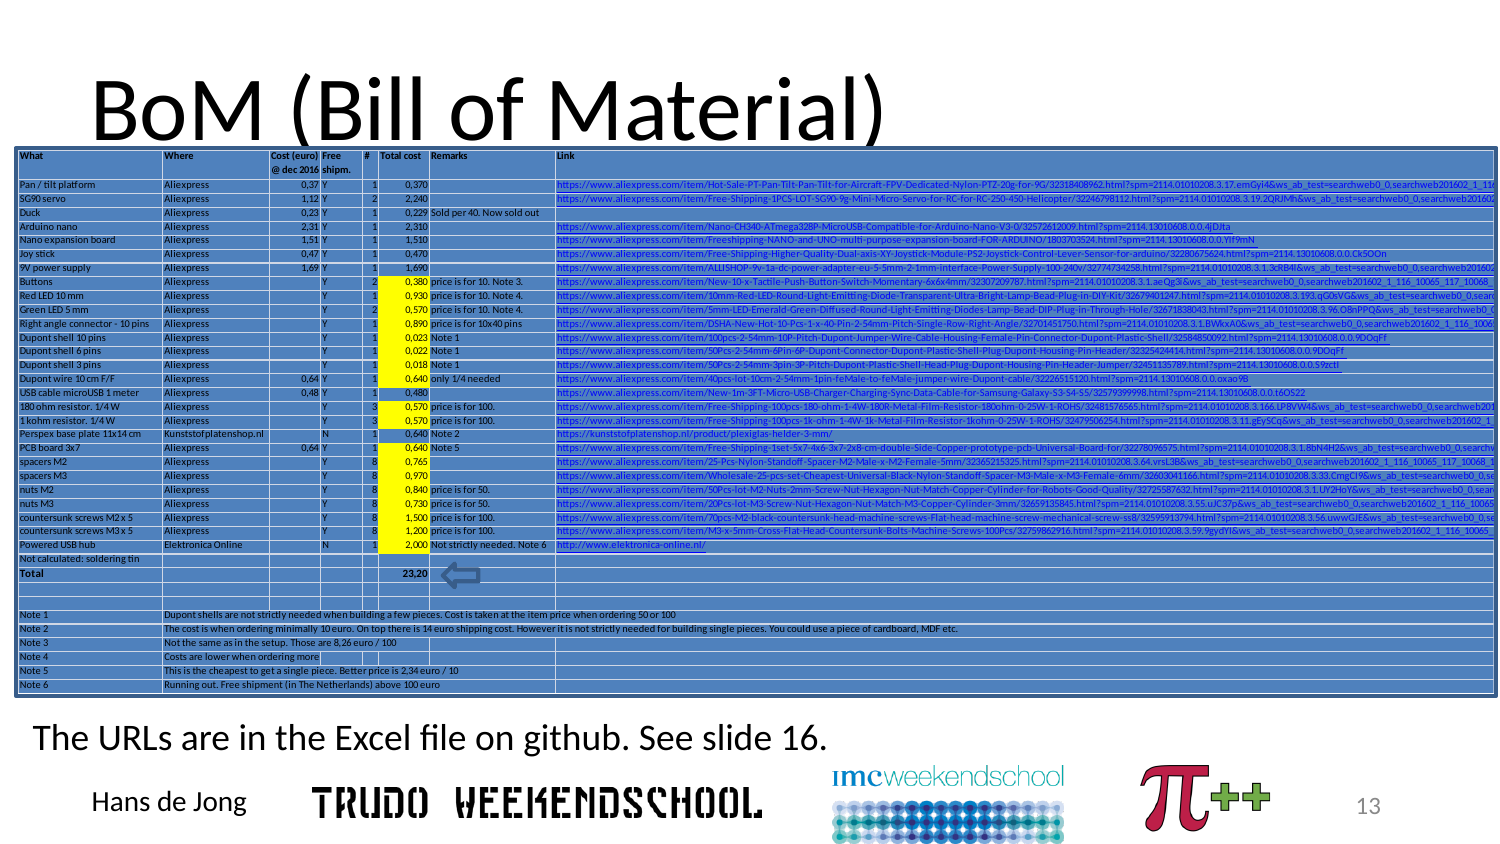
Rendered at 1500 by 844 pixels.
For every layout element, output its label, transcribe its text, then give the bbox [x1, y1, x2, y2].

text_box The URLs are in the Excel file on github. See slide 16. [17, 705, 880, 766]
chart [17, 150, 1495, 694]
text_box 13 [1340, 782, 1426, 827]
text_box [442, 563, 479, 588]
title BoM (Bill of Material) [75, 33, 1426, 146]
